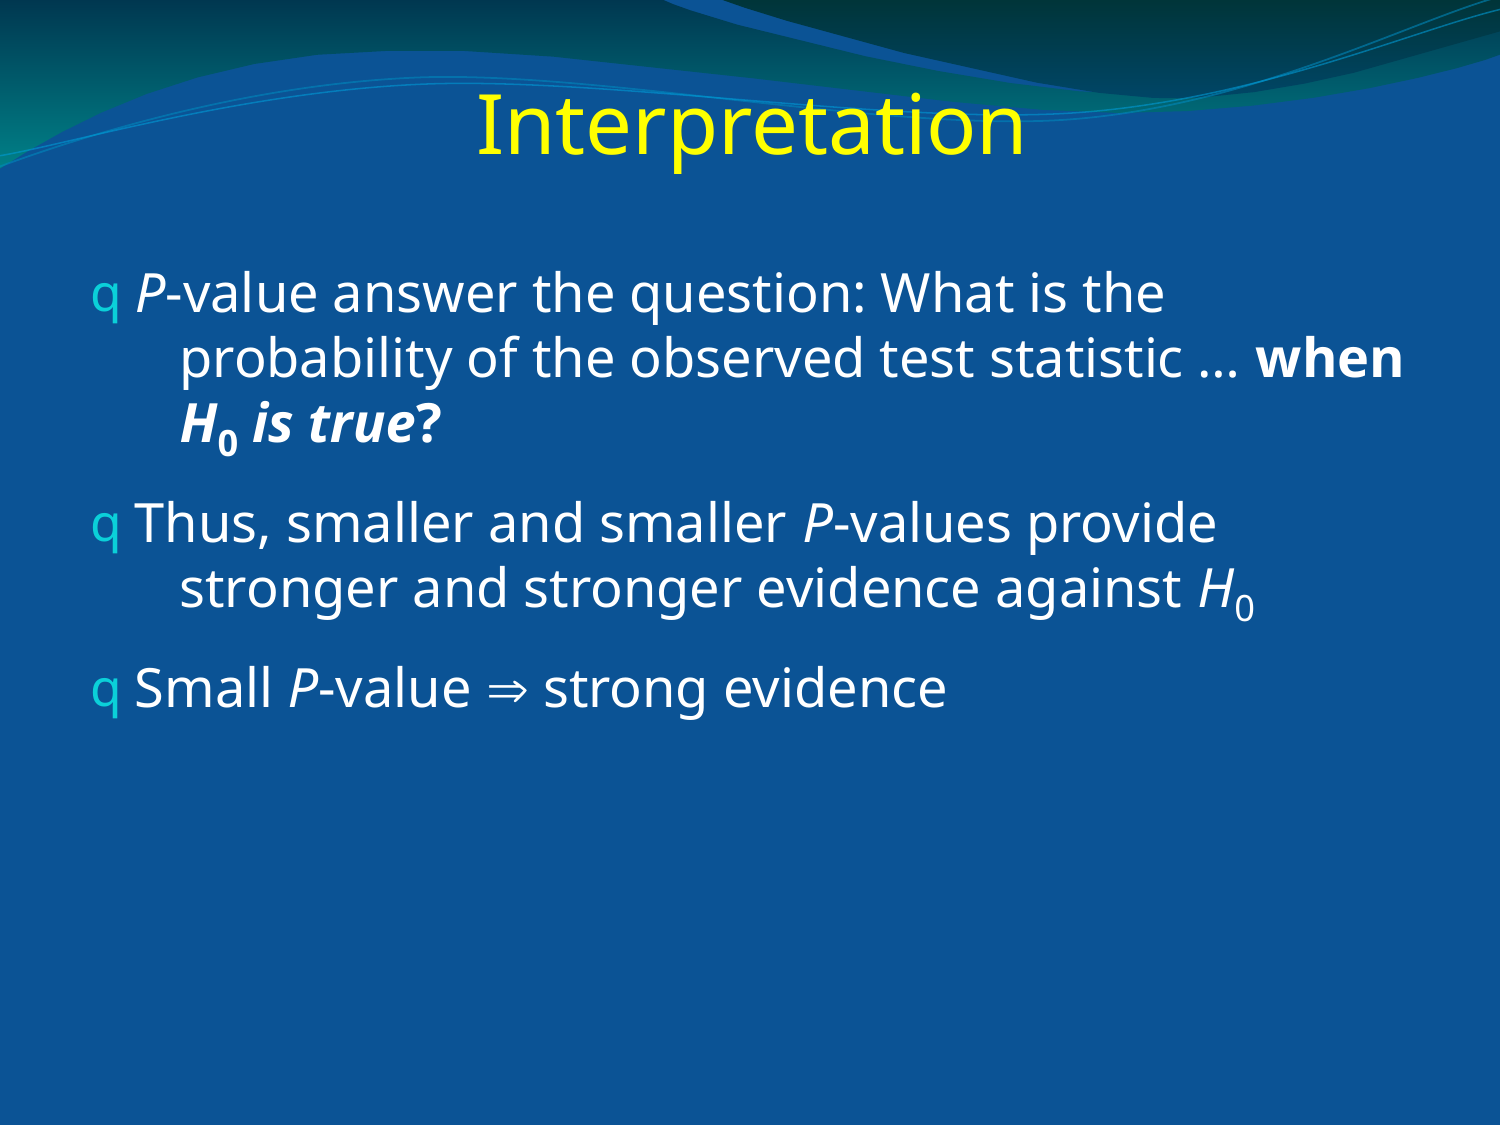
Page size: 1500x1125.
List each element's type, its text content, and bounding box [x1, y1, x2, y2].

title Interpretation [88, 31, 1439, 172]
list P-value answer the question: What is the probability of the observed test statistic … when H0 is true? Thus, smaller and smaller P-values provide stronger and stronger evidence against H0 Small P-value  strong evidence [75, 251, 1426, 1044]
